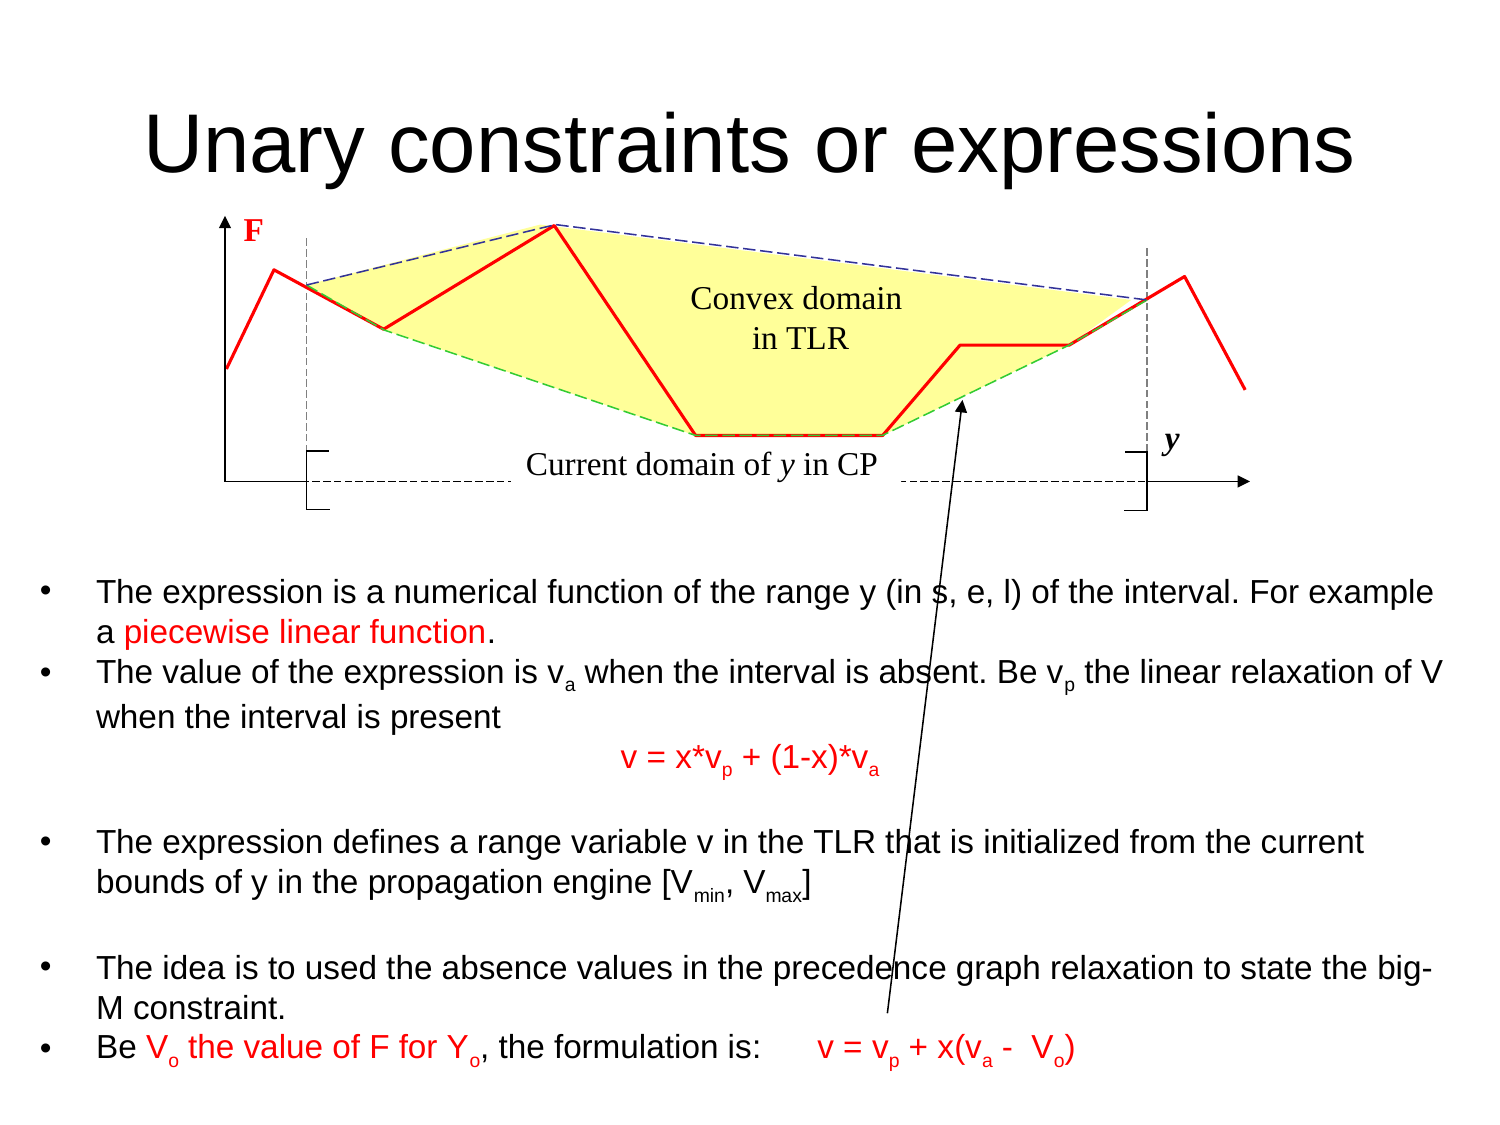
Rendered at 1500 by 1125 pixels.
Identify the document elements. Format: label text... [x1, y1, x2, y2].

text_box F [228, 199, 279, 256]
text_box y [1149, 413, 1195, 465]
text_box [310, 224, 546, 327]
list The expression is a numerical function of the range y (in s, e, l) of the interval. For example a piecewise linear function. The value of the expression is va when the interval is absent. Be vp the linear relaxation of V when the interval is present v = x*vp + (1-x)*va The expression defines a range variable v in the TLR that is initialized from the current bounds of y in the propagation engine [Vmin, Vmax] The idea is to used the absence values in the precedence graph relaxation to state the big-M constraint. Be Vo the value of F for Yo, the formulation is: v = vp + x(va - Vo) [24, 562, 1476, 1113]
text_box [950, 447, 1148, 514]
text_box [889, 347, 1061, 433]
text_box [558, 226, 1132, 433]
text_box [388, 229, 690, 433]
title Unary constraints or expressions [75, 45, 1426, 233]
text_box Current domain of y in CP [511, 439, 902, 491]
text_box [306, 447, 955, 514]
text_box Convex domain in TLR [675, 268, 926, 364]
